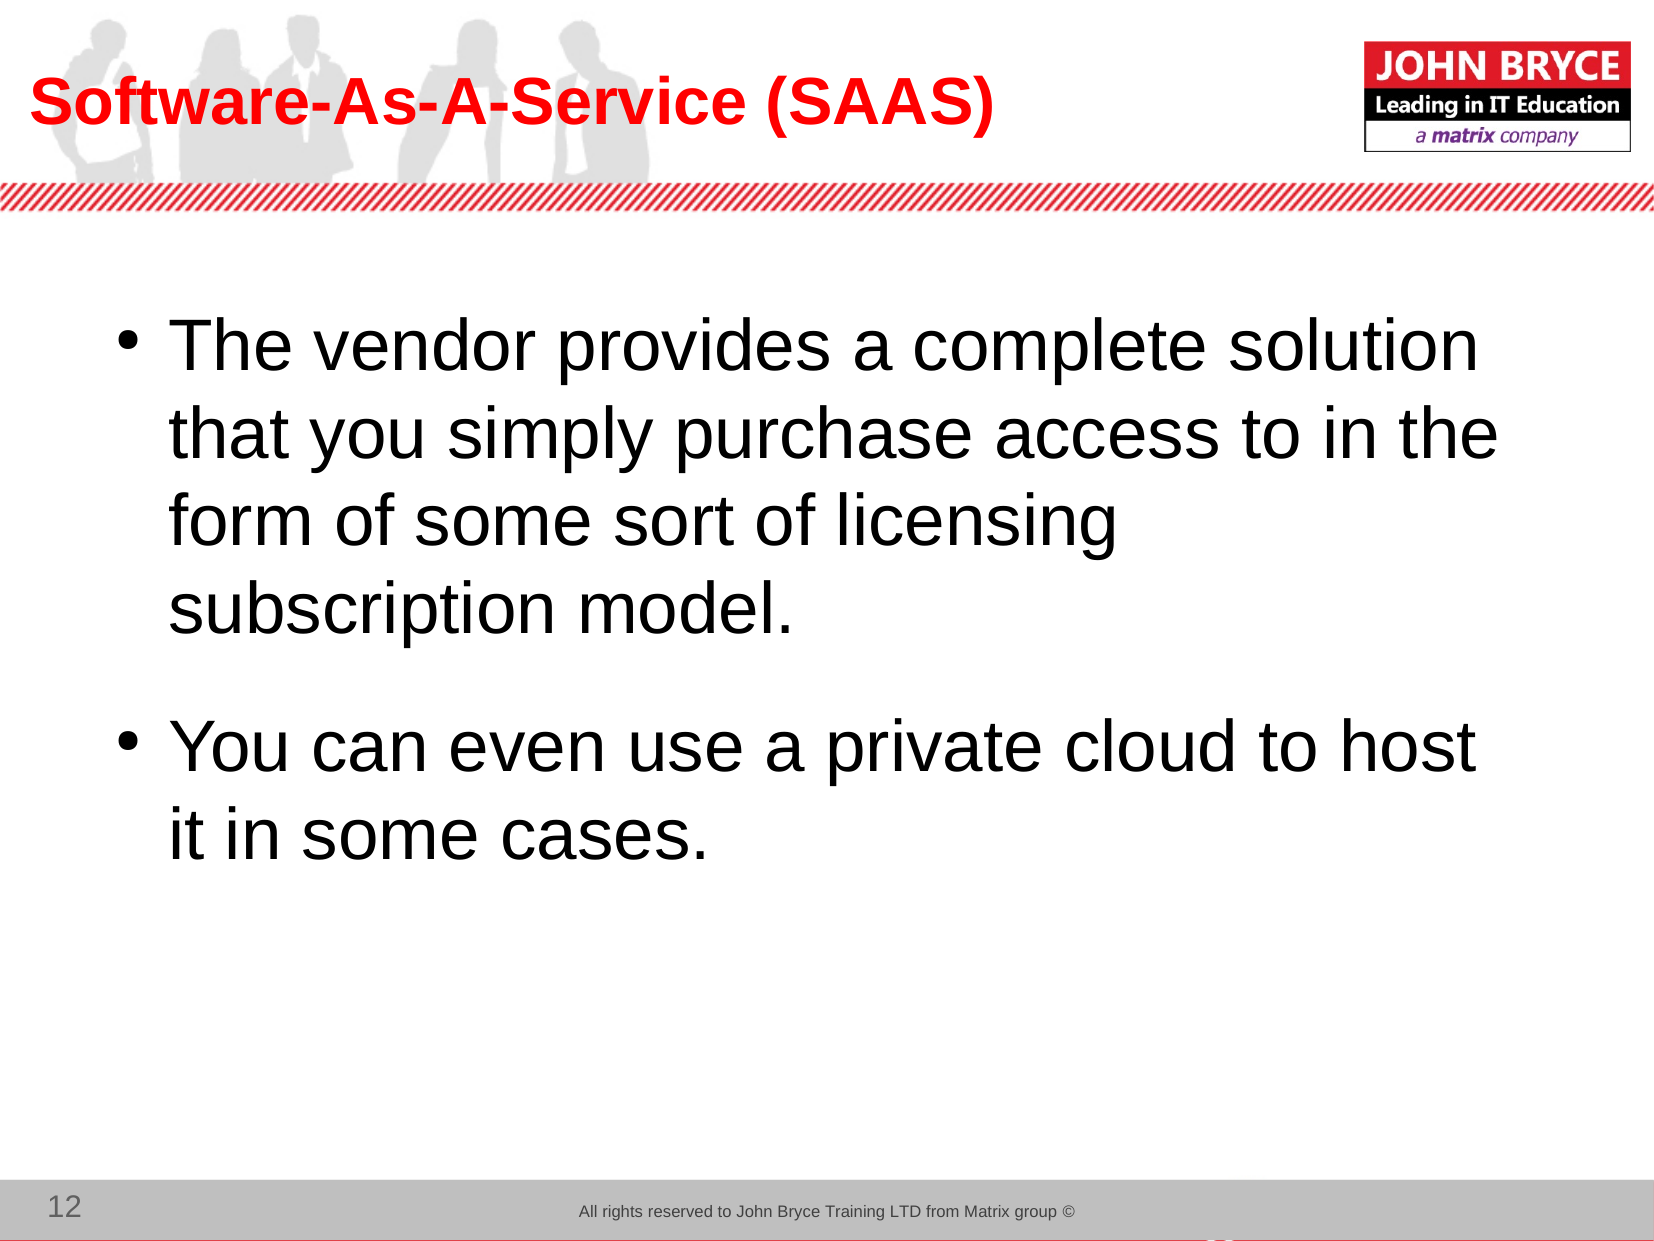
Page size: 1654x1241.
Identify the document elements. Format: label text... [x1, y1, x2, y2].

title Software-As-A-Service (SAAS) [14, 0, 1503, 203]
picture [0, 0, 1654, 1179]
list The vendor provides a complete solution that you simply purchase access to in the form of some sort of licensing subscription model. You can even use a private cloud to host it in some cases. [82, 290, 1538, 1010]
